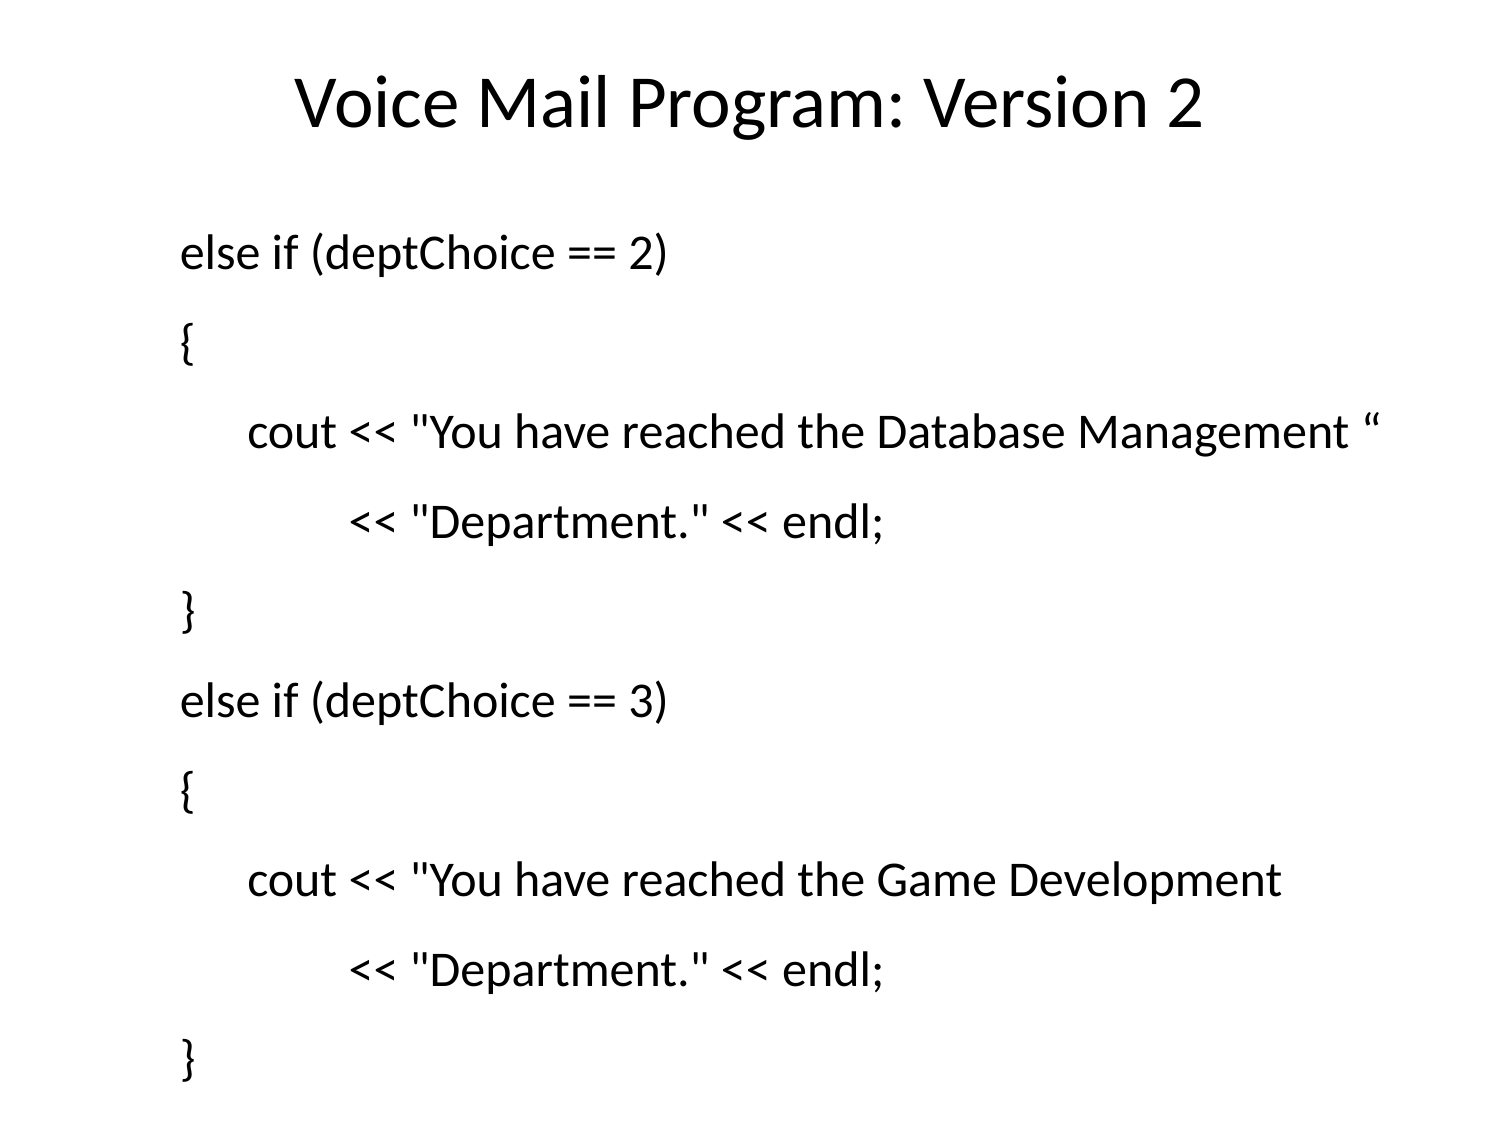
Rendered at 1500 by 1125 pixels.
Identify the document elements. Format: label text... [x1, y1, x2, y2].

list else if (deptChoice == 2) { cout << "You have reached the Database Management “ << "Department." << endl; } else if (deptChoice == 3) { cout << "You have reached the Game Development << "Department." << endl; } [75, 212, 1450, 955]
title Voice Mail Program: Version 2 [75, 45, 1425, 212]
